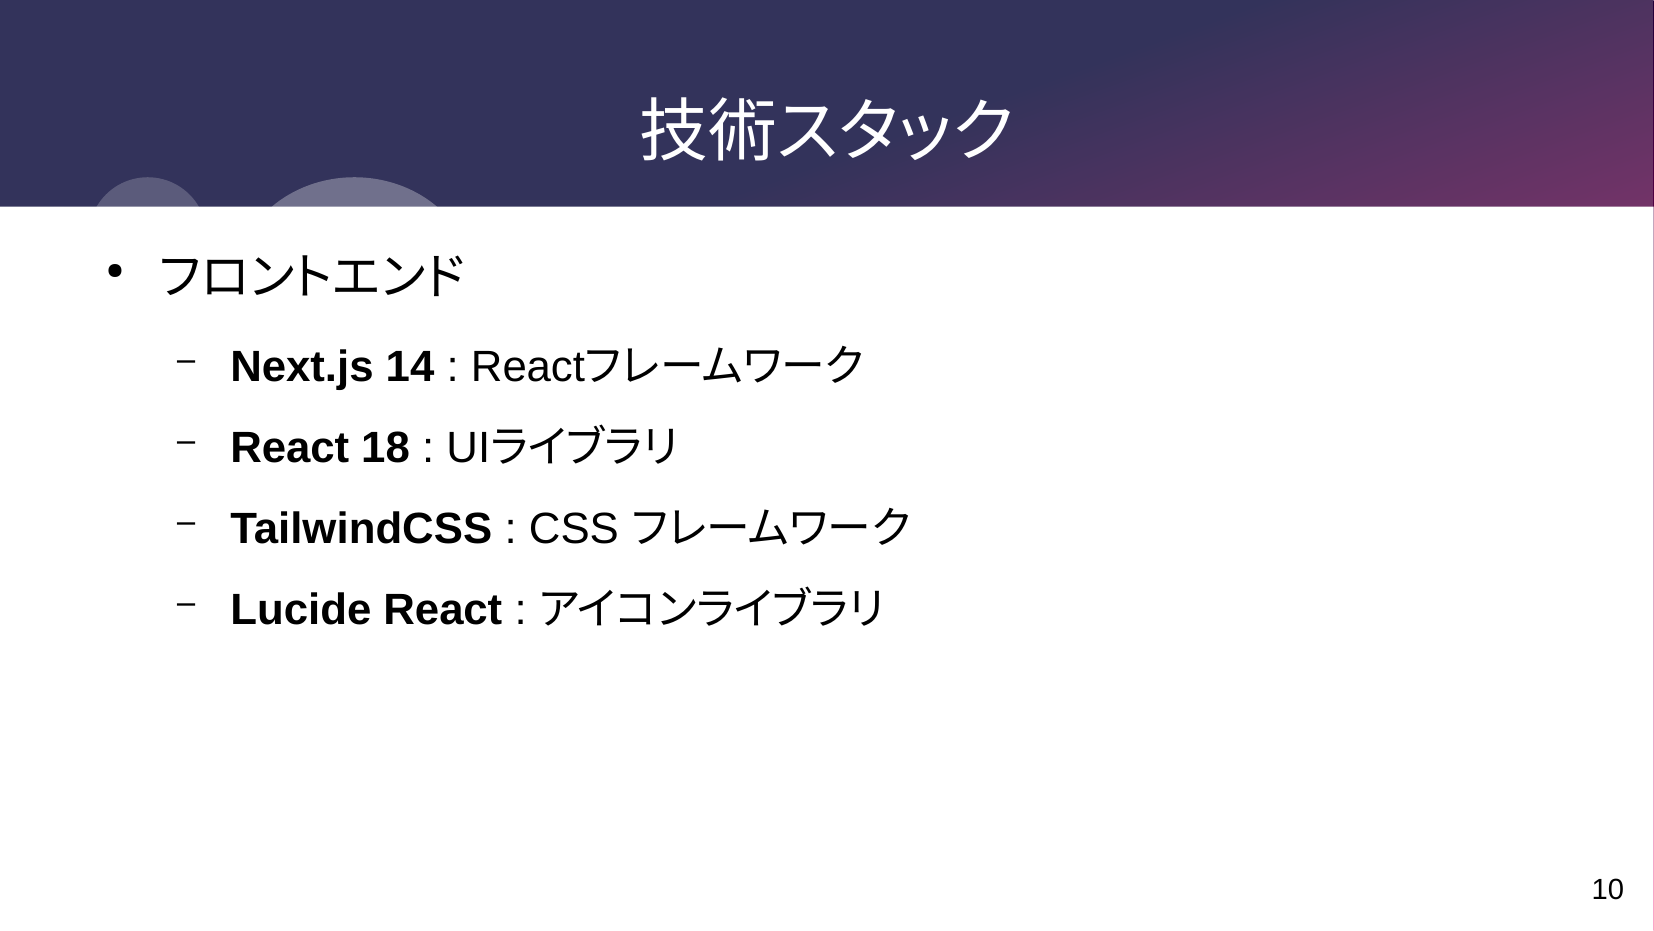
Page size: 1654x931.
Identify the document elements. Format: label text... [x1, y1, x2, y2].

list フロントエンド Next.js 14 : Reactフレームワーク React 18 : UIライブラリ TailwindCSS : CSS フレームワーク Lucide React : アイコンライブラリ [88, 236, 1565, 827]
title 技術スタック [88, 44, 1565, 207]
